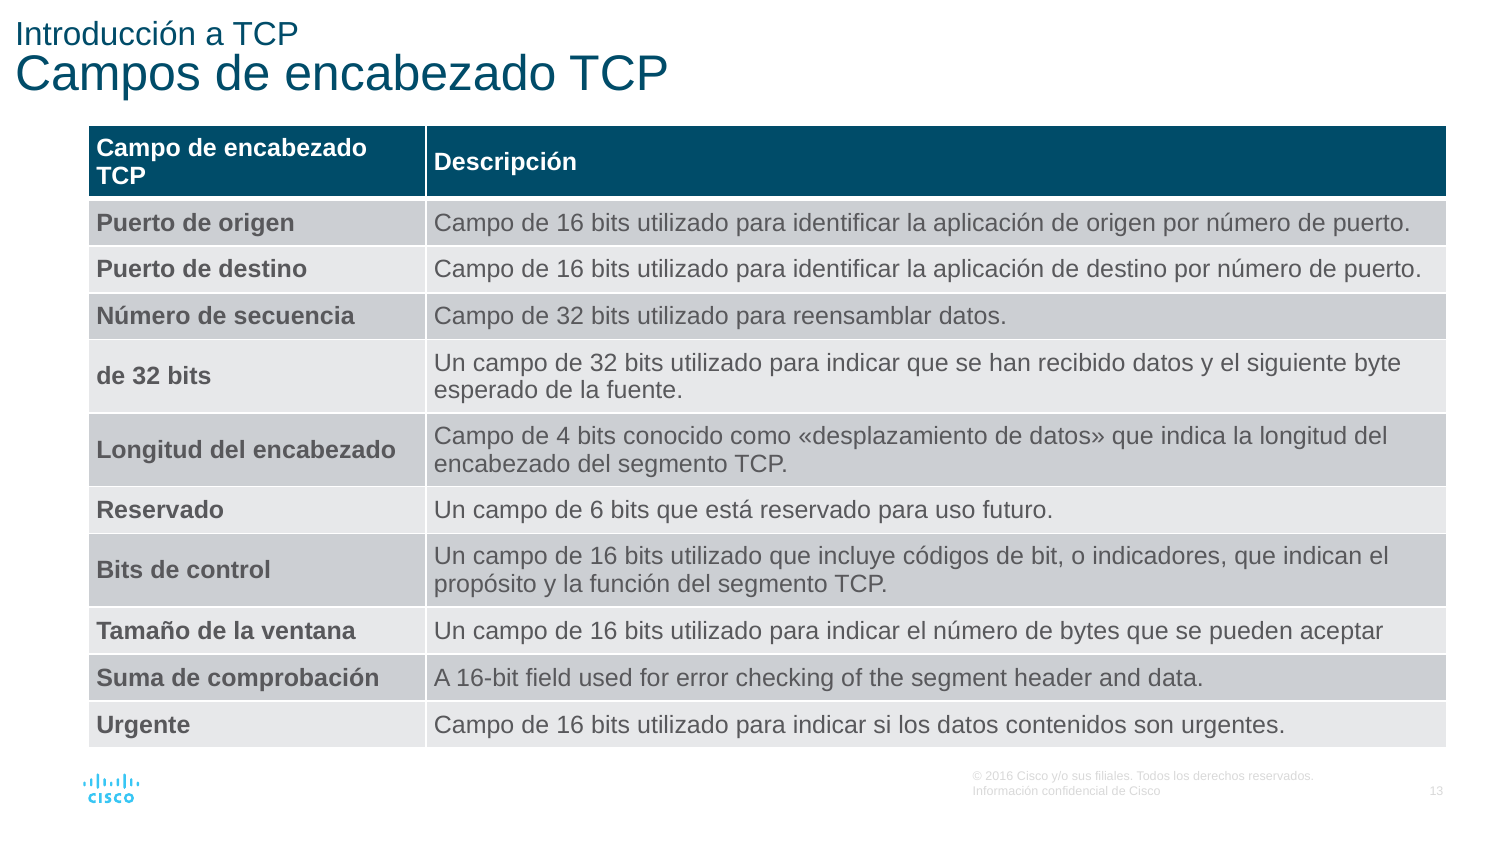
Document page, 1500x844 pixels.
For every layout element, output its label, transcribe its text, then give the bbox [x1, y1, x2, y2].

table_cell Campo de 16 bits utilizado para identificar la aplicación de destino por número de puerto. [427, 247, 1446, 292]
table_cell Reservado [89, 487, 425, 533]
table_cell Un campo de 6 bits que está reservado para uso futuro. [427, 487, 1446, 533]
table_header Campo de encabezado TCP [89, 126, 425, 196]
table_cell Un campo de 16 bits utilizado para indicar el número de bytes que se pueden aceptar [427, 608, 1446, 653]
table_cell Campo de 16 bits utilizado para identificar la aplicación de origen por número de puerto. [427, 201, 1446, 245]
table_cell Campo de 4 bits conocido como «desplazamiento de datos» que indica la longitud del encabezado del segmento TCP. [427, 414, 1446, 486]
table_cell Número de secuencia [89, 294, 425, 339]
table_cell Tamaño de la ventana [89, 608, 425, 653]
table_cell Campo de 16 bits utilizado para indicar si los datos contenidos son urgentes. [427, 702, 1446, 747]
table_cell A 16-bit field used for error checking of the segment header and data. [427, 655, 1446, 700]
table_cell Puerto de origen [89, 201, 425, 245]
table_cell Suma de comprobación [89, 655, 425, 700]
table_header Descripción [427, 126, 1446, 196]
table_cell Campo de 32 bits utilizado para reensamblar datos. [427, 294, 1446, 339]
table_cell Un campo de 16 bits utilizado que incluye códigos de bit, o indicadores, que indican el propósito y la función del segmento TCP. [427, 534, 1446, 606]
table_cell de 32 bits [89, 340, 425, 412]
table_cell Longitud del encabezado [89, 414, 425, 486]
title Introducción a TCP Campos de encabezado TCP [0, 0, 1369, 121]
table_cell Bits de control [89, 534, 425, 606]
table_cell Un campo de 32 bits utilizado para indicar que se han recibido datos y el siguiente byte esperado de la fuente. [427, 340, 1446, 412]
table_cell Puerto de destino [89, 247, 425, 292]
table_cell Urgente [89, 702, 425, 747]
